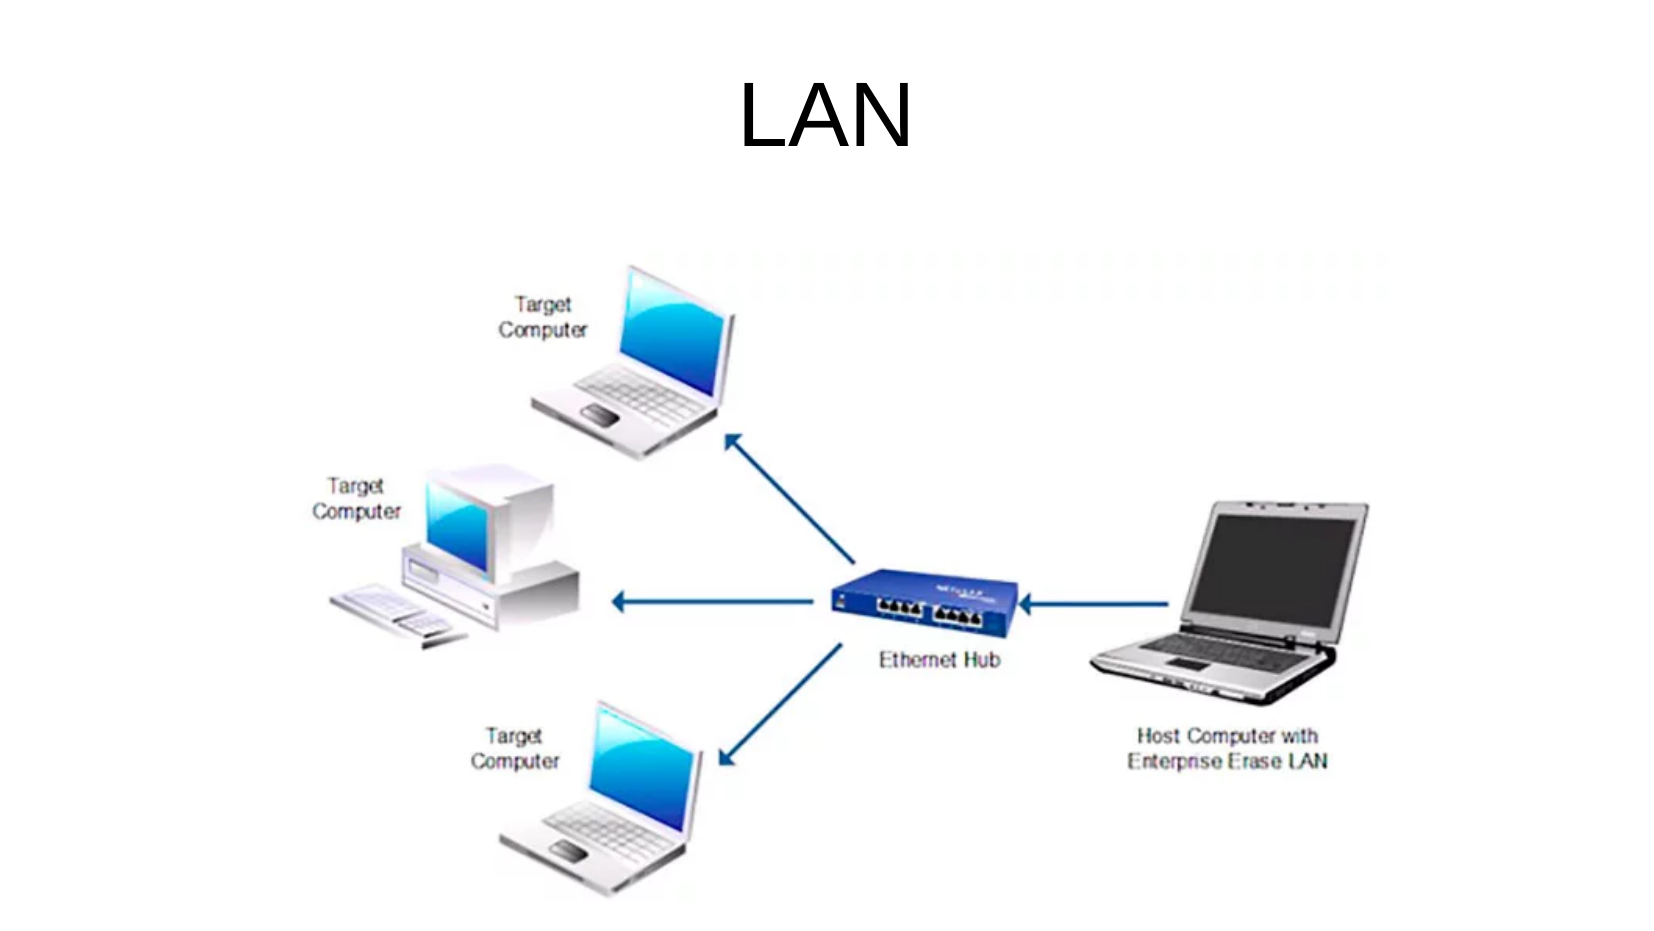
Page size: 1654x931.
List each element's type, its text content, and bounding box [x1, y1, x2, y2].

picture [295, 251, 1389, 916]
title LAN [82, 37, 1571, 193]
